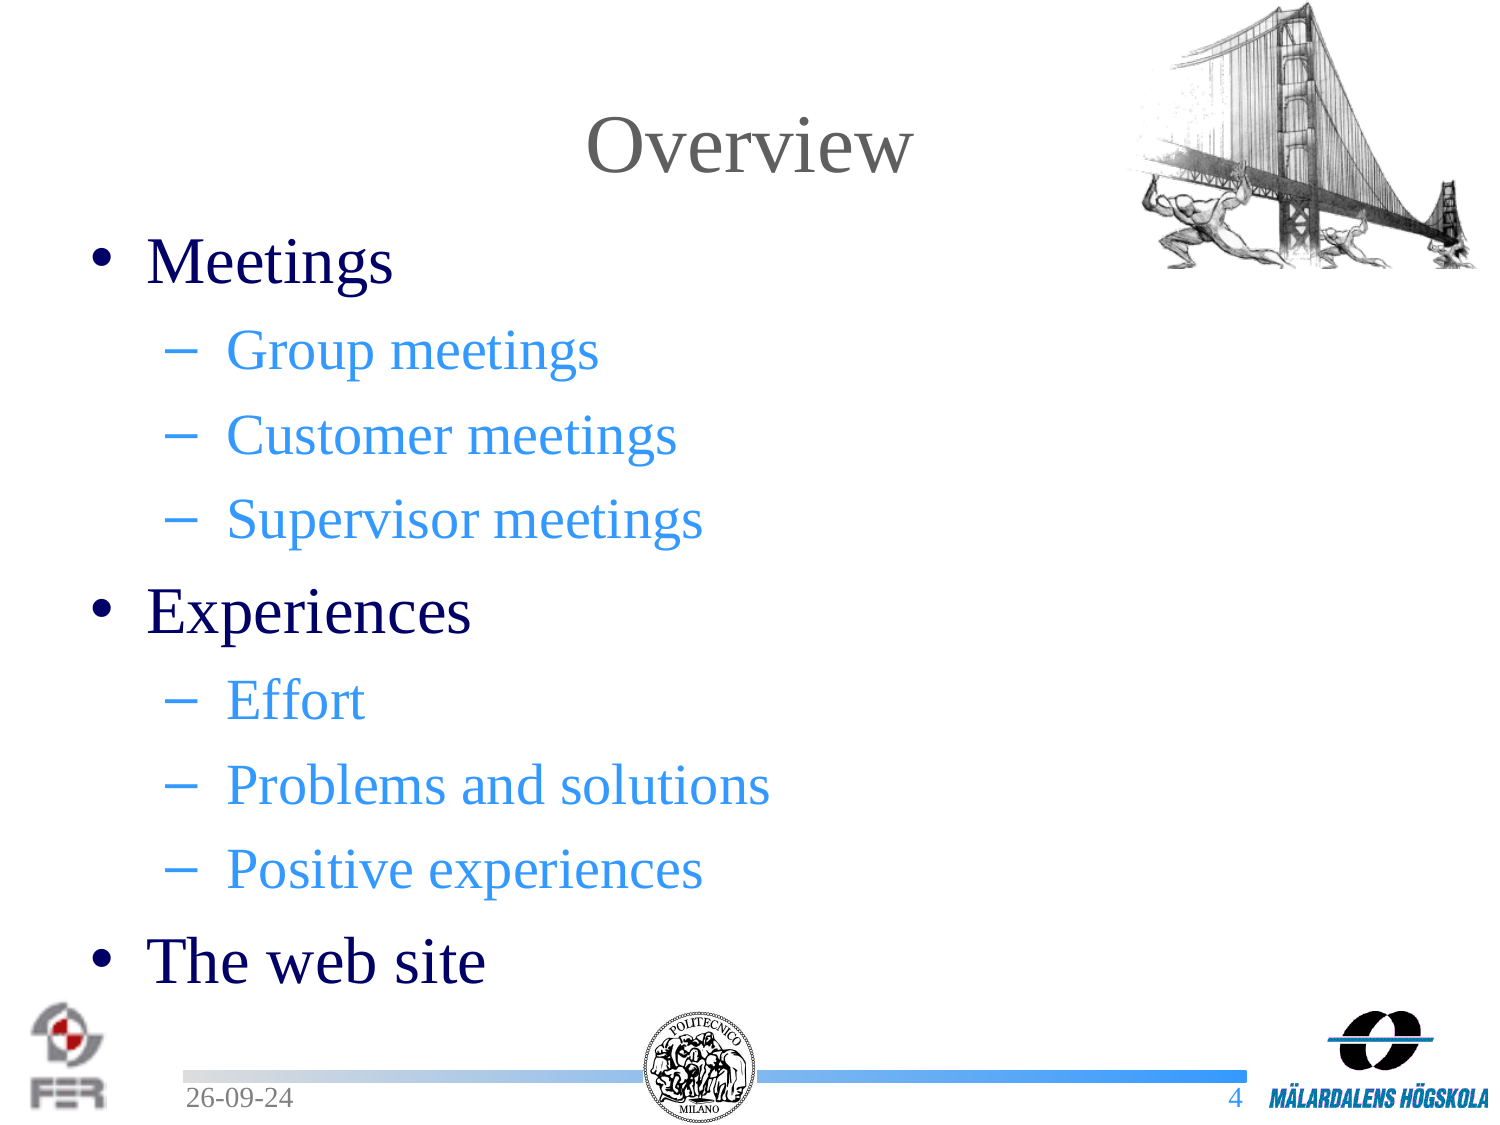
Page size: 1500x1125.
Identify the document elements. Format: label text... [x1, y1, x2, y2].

picture [1435, 1096, 1441, 1104]
list Meetings Group meetings Customer meetings Supervisor meetings Experiences Effort Problems and solutions Positive experiences The web site [75, 209, 1426, 1005]
text_box 13-12-02 [171, 1070, 396, 1114]
text_box <numero> [1186, 1070, 1258, 1114]
picture [1269, 1011, 1488, 1108]
picture [1122, 0, 1477, 269]
picture [1454, 1091, 1459, 1108]
picture [29, 987, 107, 1125]
picture [643, 1011, 757, 1123]
title Overview [75, 45, 1122, 209]
picture [1368, 1093, 1374, 1104]
